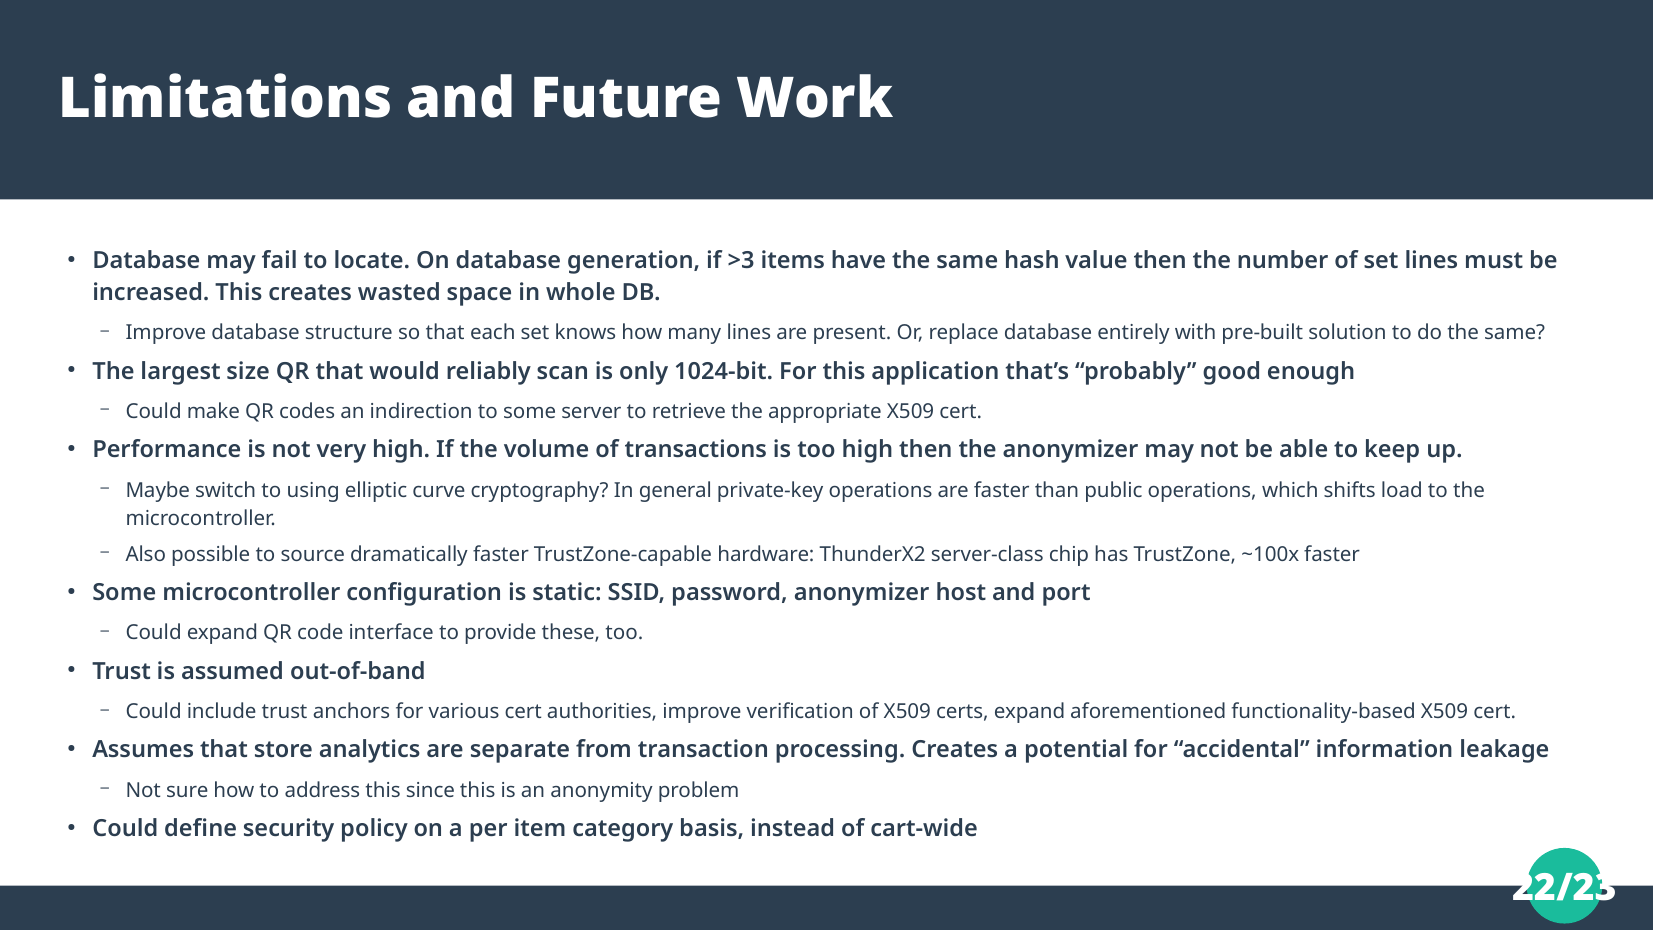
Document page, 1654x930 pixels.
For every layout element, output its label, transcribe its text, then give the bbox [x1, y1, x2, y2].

title Limitations and Future Work [58, 36, 1594, 155]
list Database may fail to locate. On database generation, if >3 items have the same hash value then the number of set lines must be increased. This creates wasted space in whole DB. Improve database structure so that each set knows how many lines are present. Or, replace database entirely with pre-built solution to do the same? The largest size QR that would reliably scan is only 1024-bit. For this application that’s “probably” good enough Could make QR codes an indirection to some server to retrieve the appropriate X509 cert. Performance is not very high. If the volume of transactions is too high then the anonymizer may not be able to keep up. Maybe switch to using elliptic curve cryptography? In general private-key operations are faster than public operations, which shifts load to the microcontroller. Also possible to source dramatically faster TrustZone-capable hardware: ThunderX2 server-class chip has TrustZone, ~100x faster Some microcontroller configuration is static: SSID, password, anonymizer host and port Could expand QR code interface to provide these, too. Trust is assumed out-of-band Could include trust anchors for various cert authorities, improve verification of X509 certs, expand aforementioned functionality-based X509 cert. Assumes that store analytics are separate from transaction processing. Creates a potential for “accidental” information leakage Not sure how to address this since this is an anonymity problem Could define security policy on a per item category basis, instead of cart-wide [58, 243, 1594, 864]
